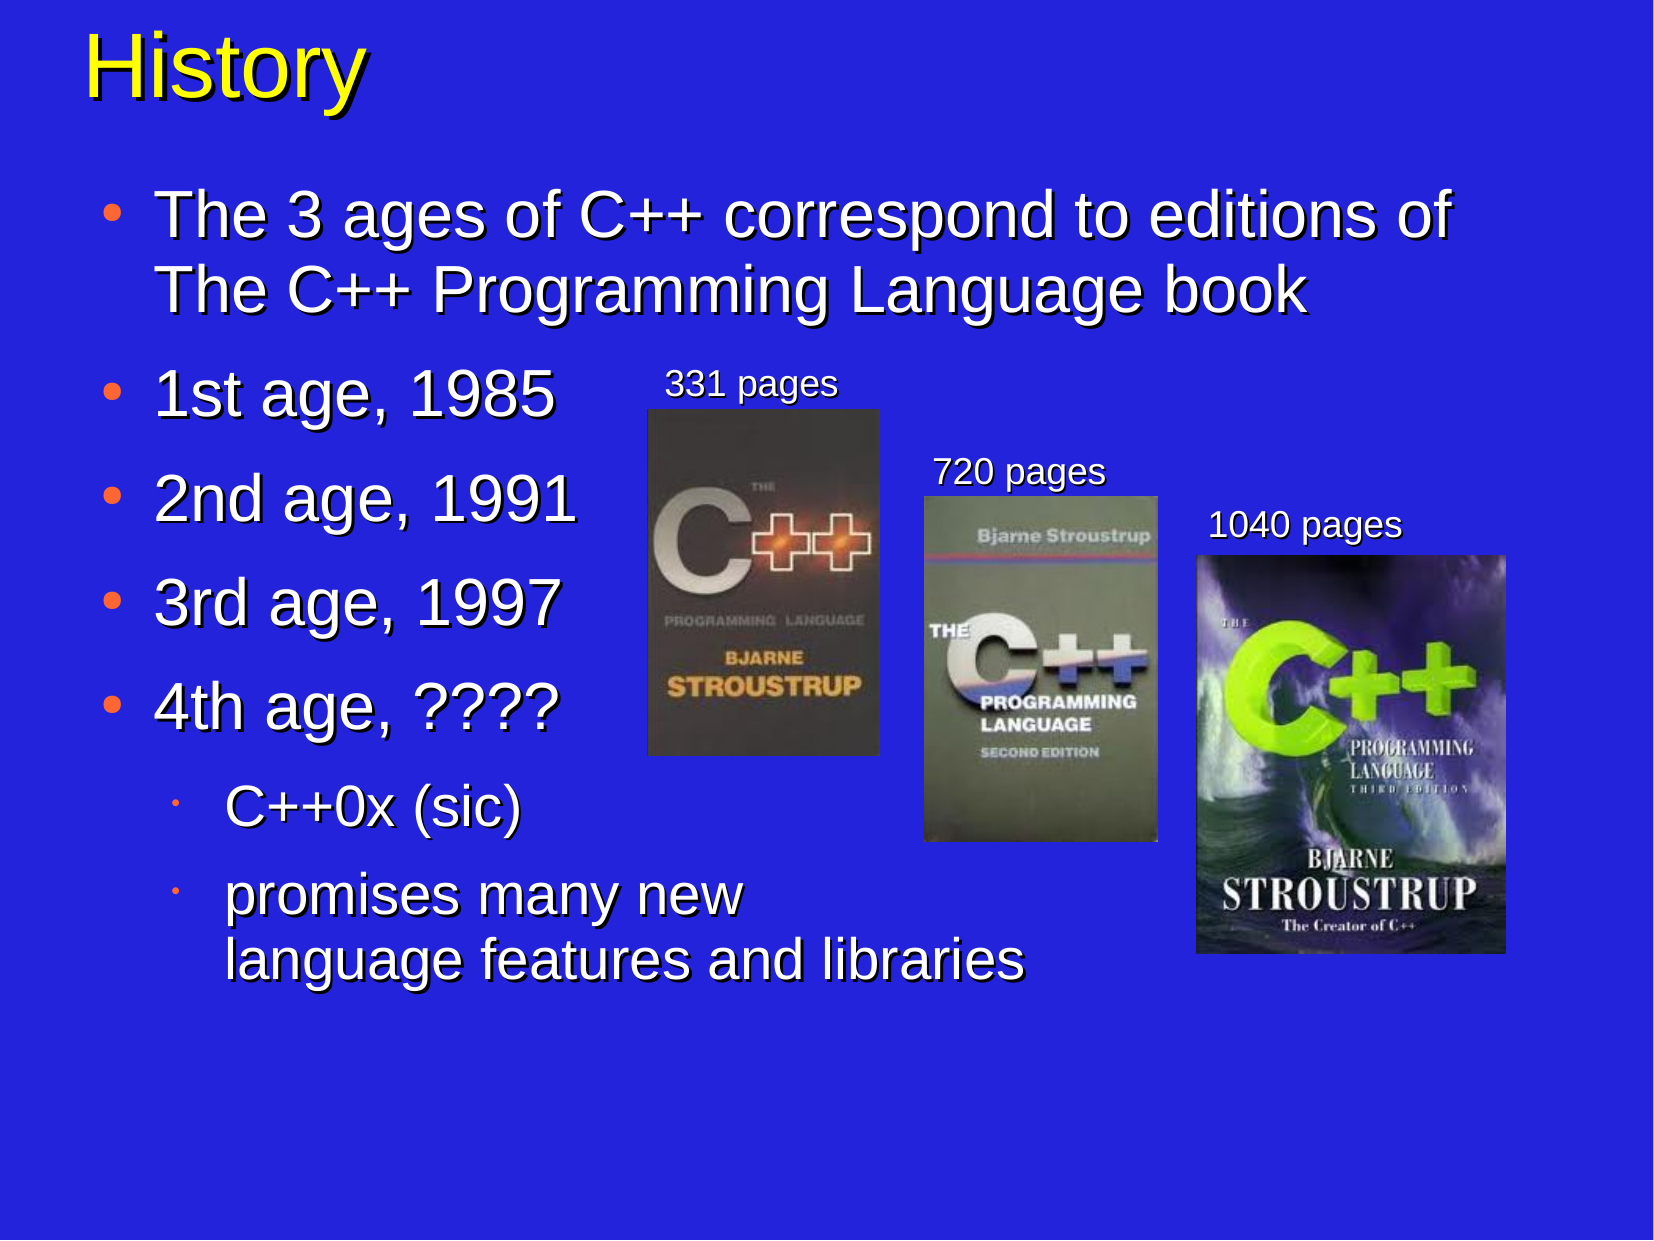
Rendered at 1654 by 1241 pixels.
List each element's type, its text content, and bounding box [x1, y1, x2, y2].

list The 3 ages of C++ correspond to editions of The C++ Programming Language book 1st age, 1985 2nd age, 1991 3rd age, 1997 4th age, ???? C++0x (sic) promises many new language features and libraries [82, 177, 1571, 1182]
picture [924, 496, 1158, 842]
picture [647, 409, 880, 756]
title History [82, 2, 1571, 130]
picture [1196, 555, 1506, 954]
text_box 1040 pages [1192, 496, 1419, 644]
text_box 331 pages [649, 355, 855, 503]
text_box 720 pages [917, 442, 1123, 591]
